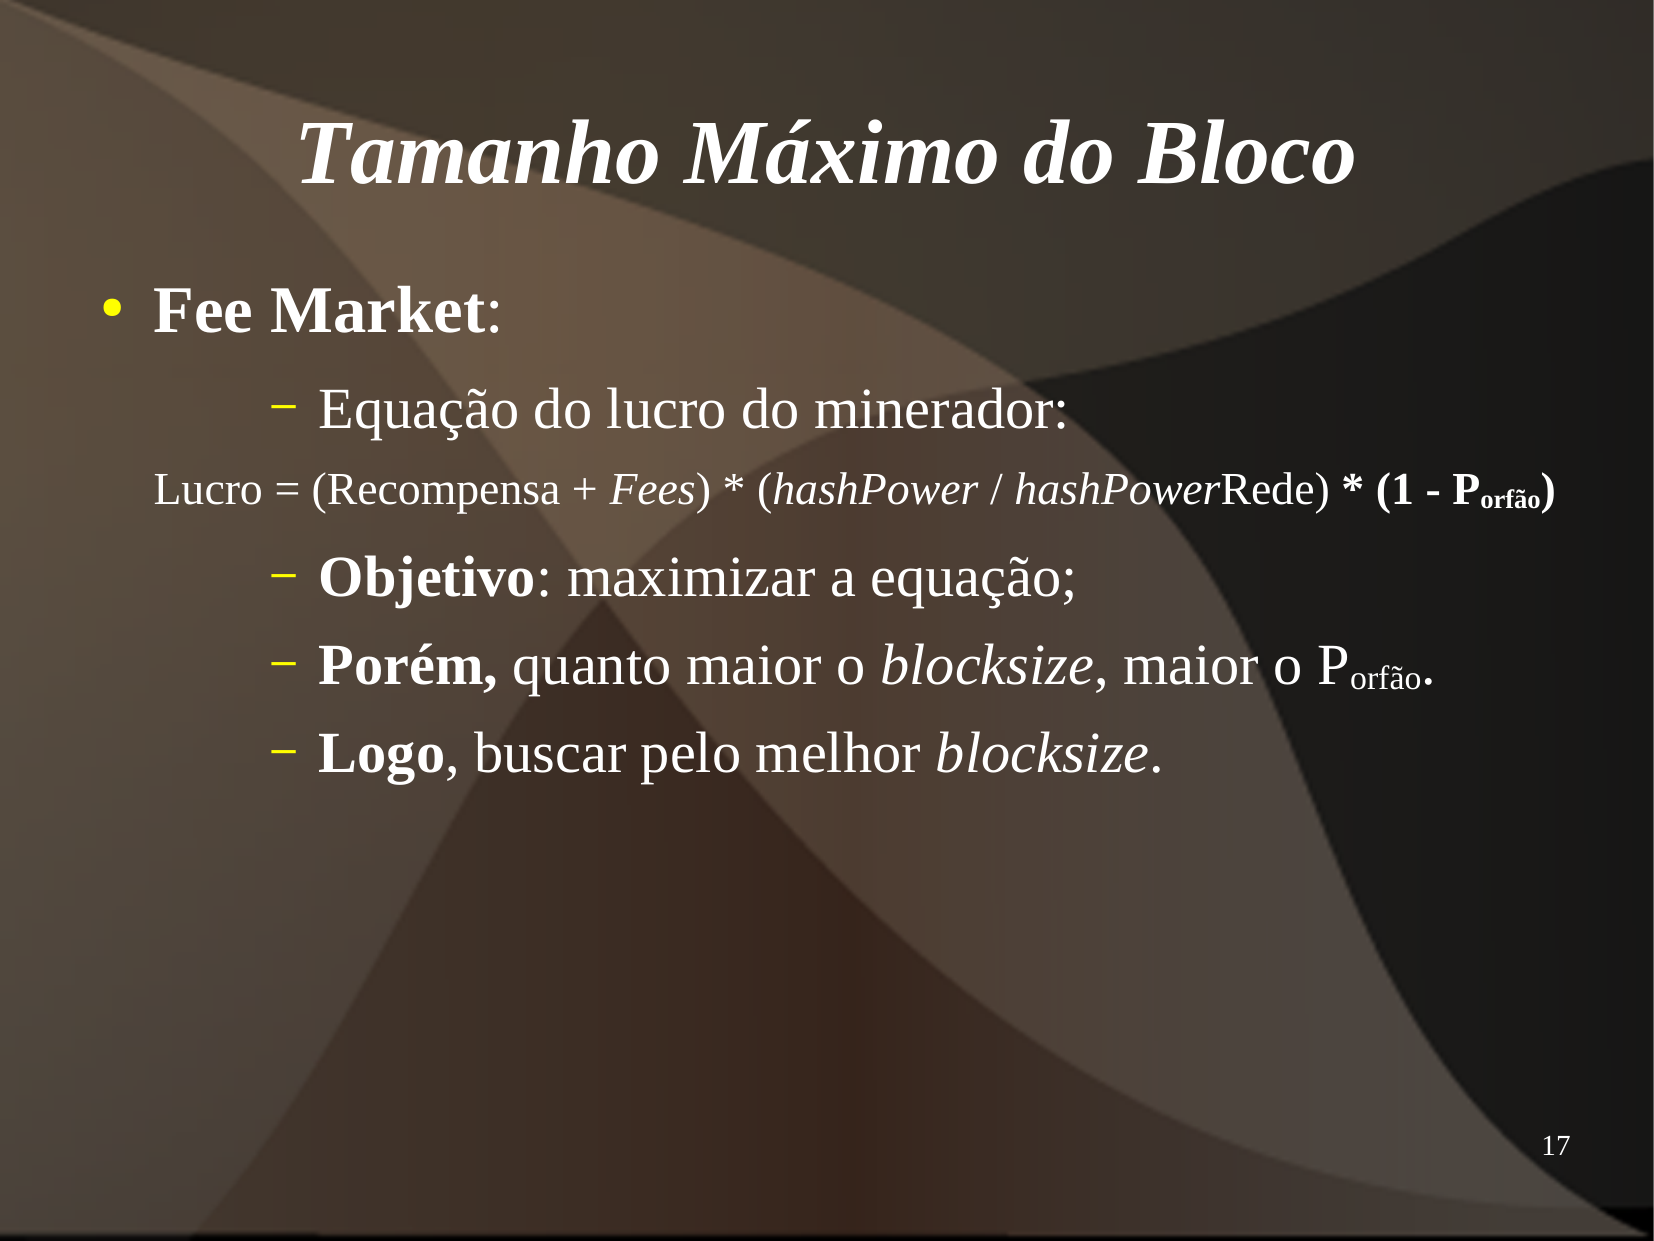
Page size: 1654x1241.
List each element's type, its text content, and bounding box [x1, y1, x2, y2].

picture [0, 0, 1654, 1241]
title Tamanho Máximo do Bloco [82, 49, 1571, 257]
list Fee Market: Equação do lucro do minerador: Lucro = (Recompensa + Fees) * (hashPower / hashPowerRede) * (1 - Porfão) Objetivo: maximizar a equação; Porém, quanto maior o blocksize, maior o Porfão. Logo, buscar pelo melhor blocksize. [82, 272, 1571, 977]
